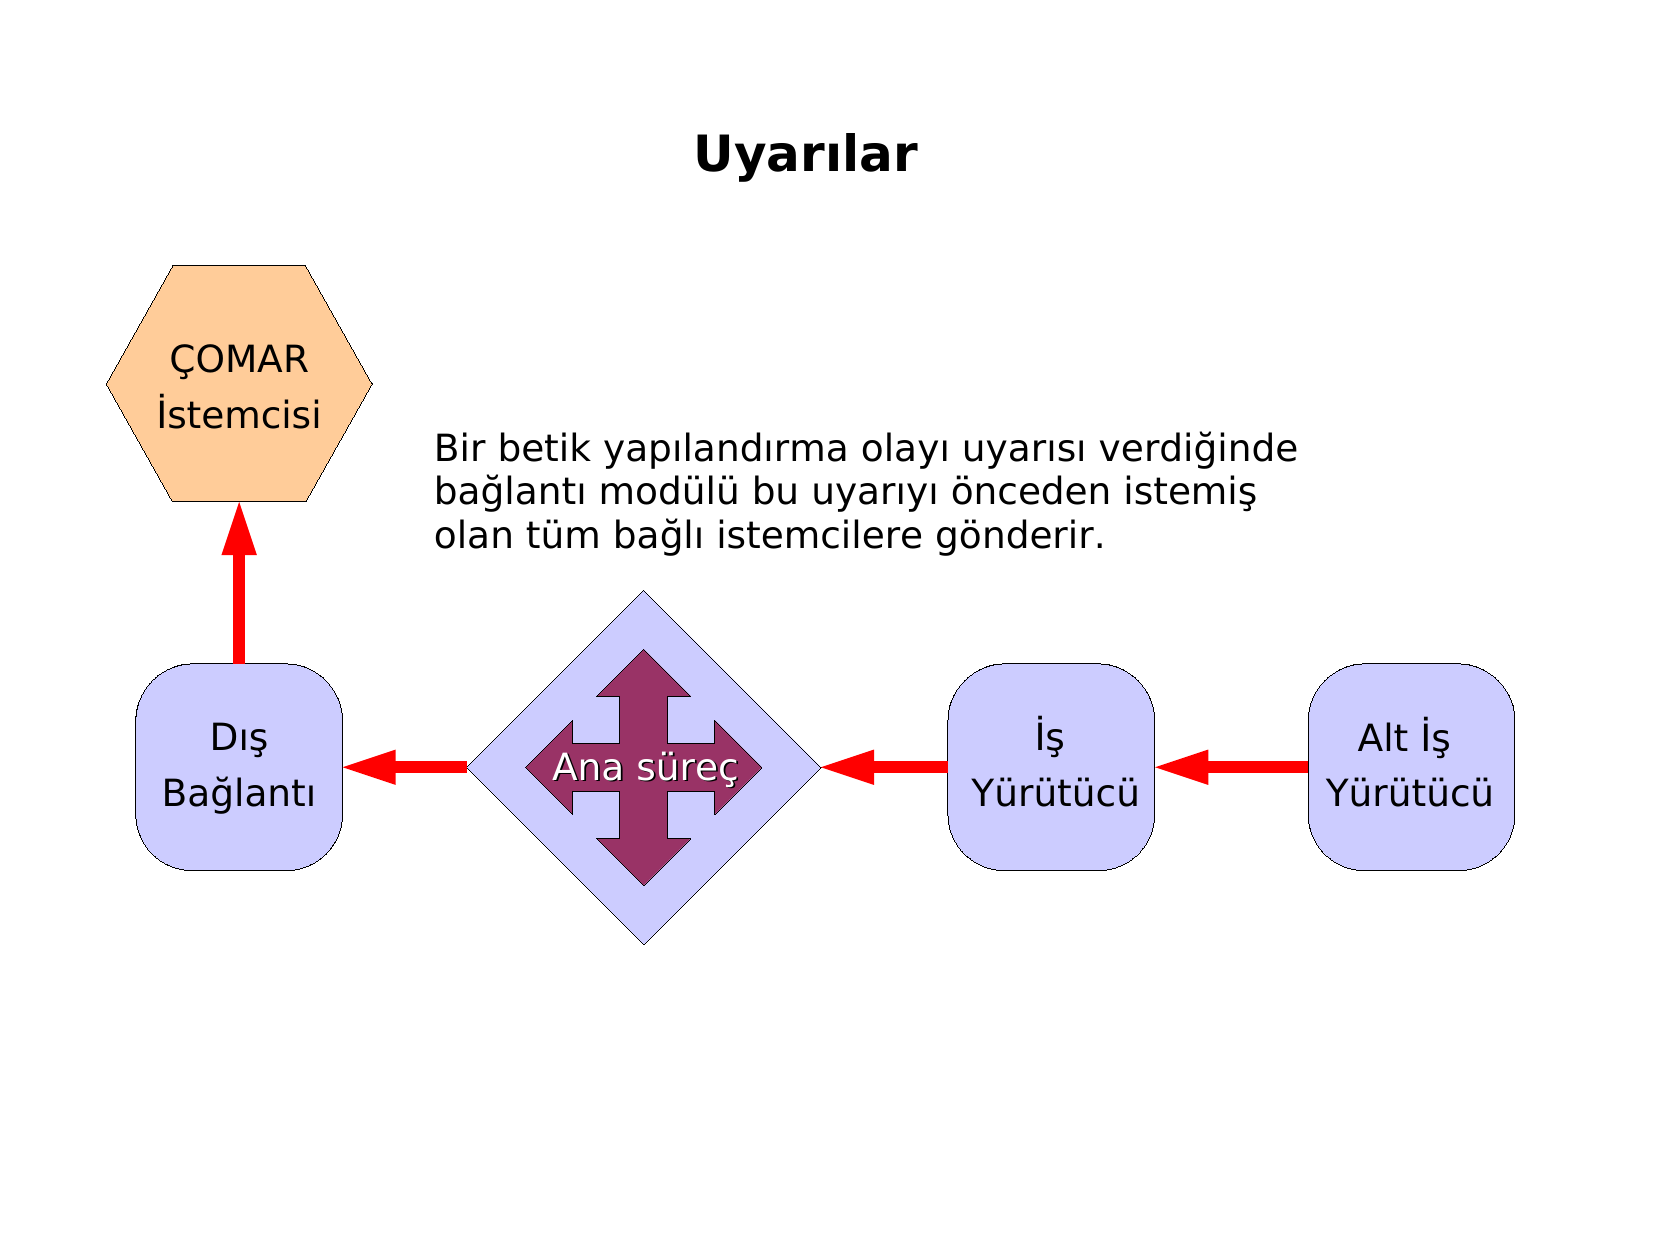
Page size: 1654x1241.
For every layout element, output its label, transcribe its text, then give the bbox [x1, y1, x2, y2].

text_box ÇOMAR İstemcisi [141, 330, 337, 445]
text_box [106, 265, 373, 502]
text_box [1308, 663, 1515, 871]
text_box Uyarılar [679, 118, 934, 192]
text_box Bir betik yapılandırma olayı uyarısı verdiğinde bağlantı modülü bu uyarıyı önceden istemiş olan tüm bağlı istemcilere gönderir. [419, 419, 1315, 565]
text_box [135, 663, 343, 871]
text_box [947, 663, 1154, 871]
text_box [467, 590, 792, 838]
text_box [544, 845, 744, 945]
text_box Alt İş Yürütücü [1311, 708, 1510, 823]
text_box Ana süreç [537, 738, 810, 845]
text_box İş Yürütücü [956, 708, 1156, 823]
text_box [810, 756, 821, 779]
text_box Dış Bağlantı [146, 708, 332, 823]
